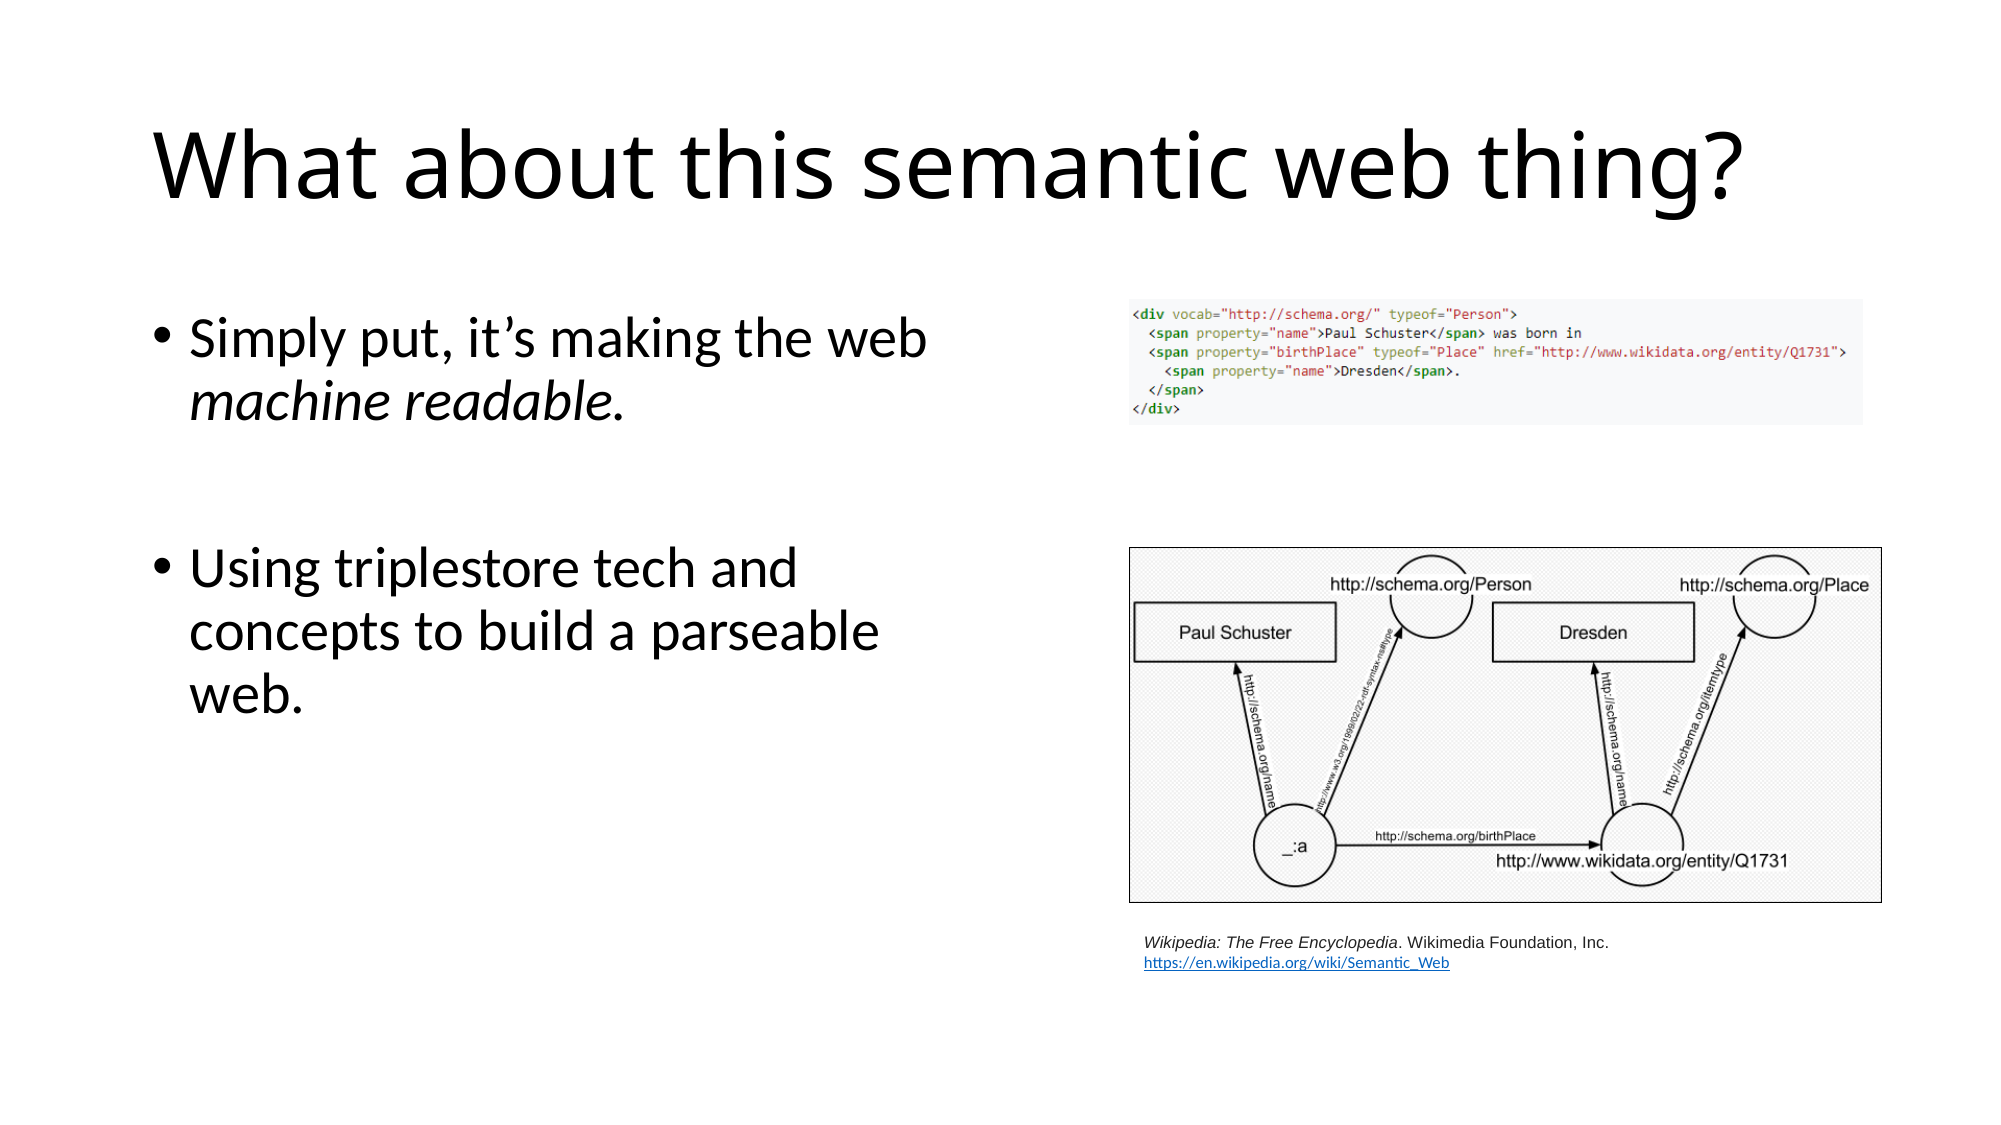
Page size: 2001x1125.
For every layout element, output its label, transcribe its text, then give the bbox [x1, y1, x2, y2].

title What about this semantic web thing? [137, 59, 1863, 278]
picture [1129, 547, 1882, 903]
list Simply put, it’s making the web machine readable. Using triplestore tech and concepts to build a parseable web. [137, 299, 988, 1014]
text_box Wikipedia: The Free Encyclopedia. Wikimedia Foundation, Inc. https://en.wikipedia.org/wiki/Semantic_Web [1129, 924, 1874, 980]
picture [1129, 299, 1863, 425]
